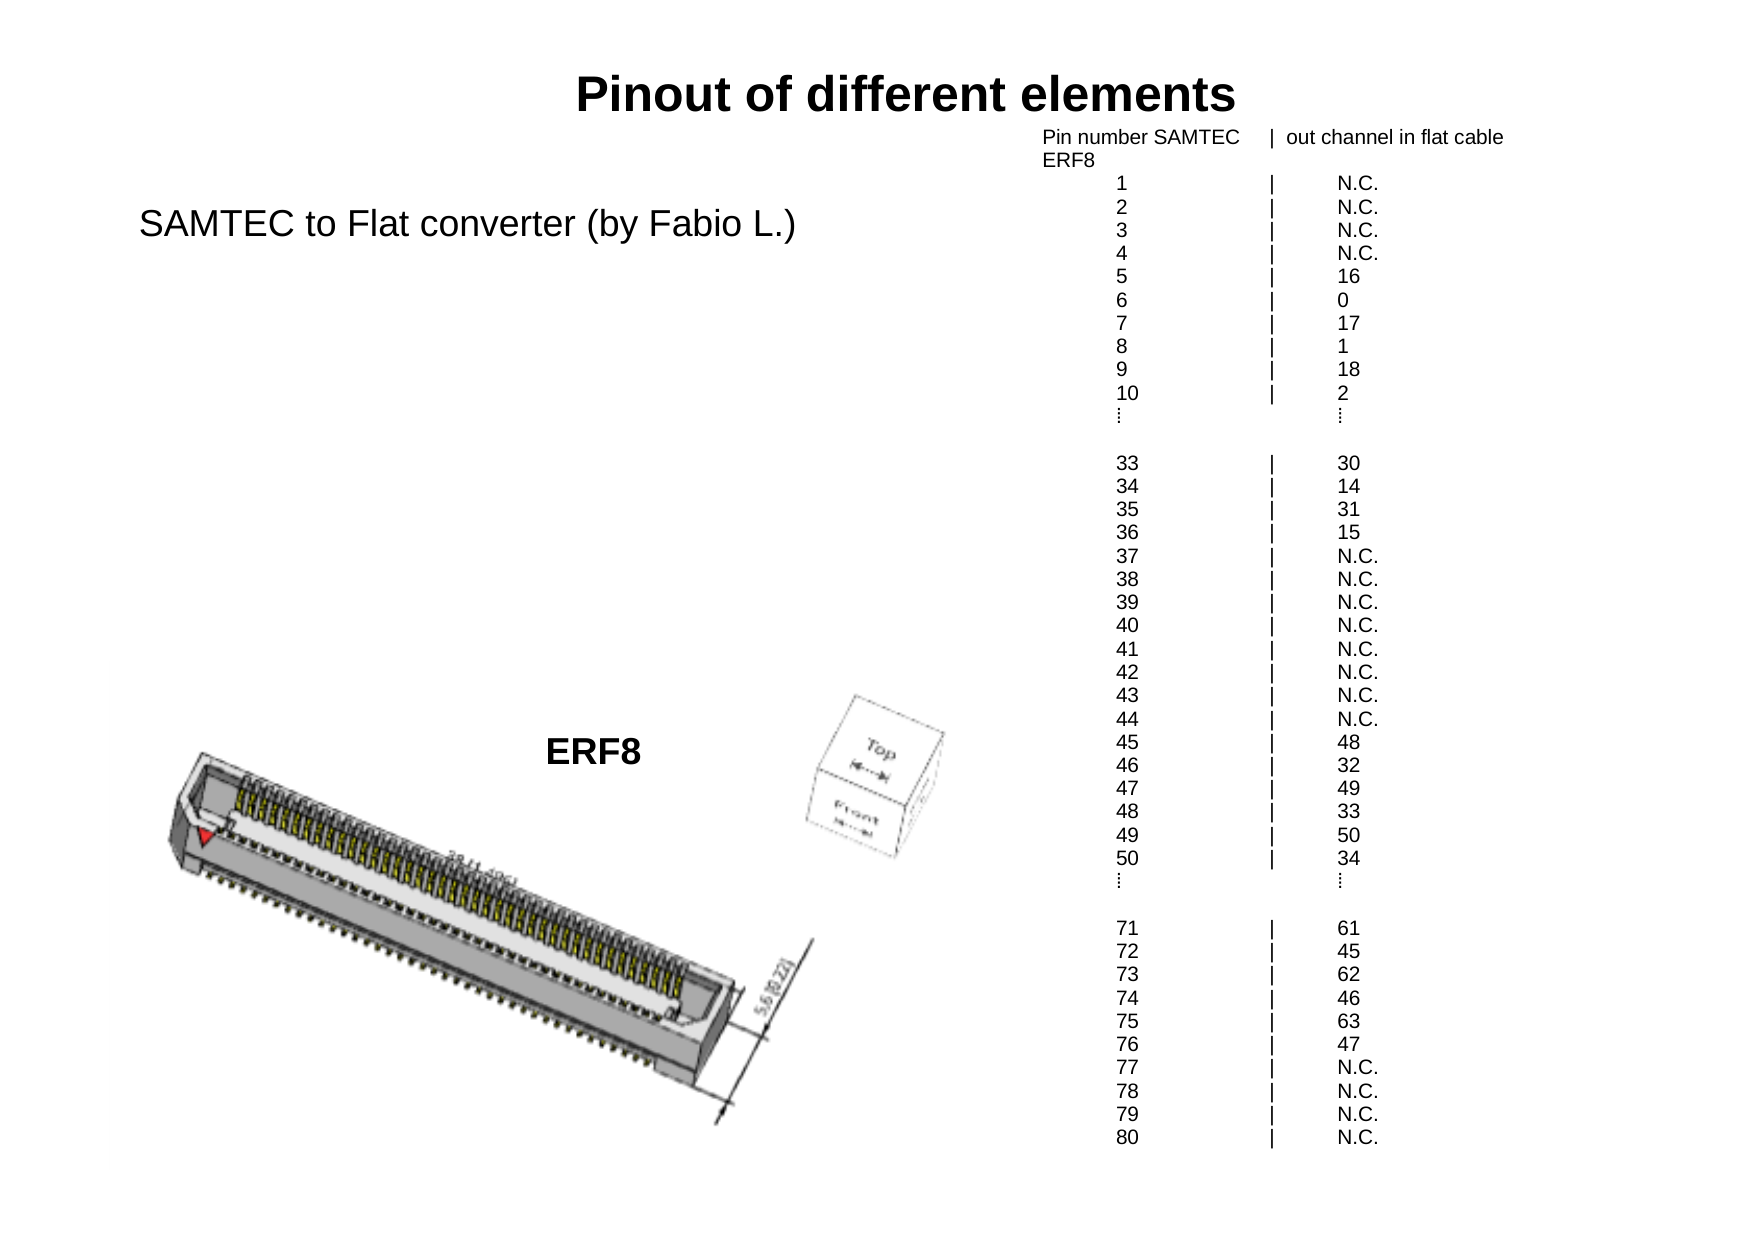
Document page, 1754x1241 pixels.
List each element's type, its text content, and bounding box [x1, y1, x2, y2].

text_box ERF8 [460, 722, 727, 780]
text_box SAMTEC to Flat converter (by Fabio L.) [124, 194, 922, 252]
text_box Pinout of different elements [366, 59, 1447, 130]
text_box Pin number SAMTEC | out channel in flat cable ERF8 1 | N.C. 2 | N.C. 3 | N.C. 4 | N.C. 5 | 16 6 | 0 7 | 17 8 | 1 9 | 18 10 | 2 ⁞ ⁞ 33 | 30 34 | 14 35 | 31 36 | 15 37 | N.C. 38 | N.C. 39 | N.C. 40 | N.C. 41 | N.C. 42 | N.C. 43 | N.C. 44 | N.C. 45 | 48 46 | 32 47 | 49 48 | 33 49 | 50 50 | 34 ⁞ ⁞ 71 | 61 72 | 45 73 | 62 74 | 46 75 | 63 76 | 47 77 | N.C. 78 | N.C. 79 | N.C. 80 | N.C. [1027, 118, 1648, 1180]
picture [108, 661, 969, 1170]
